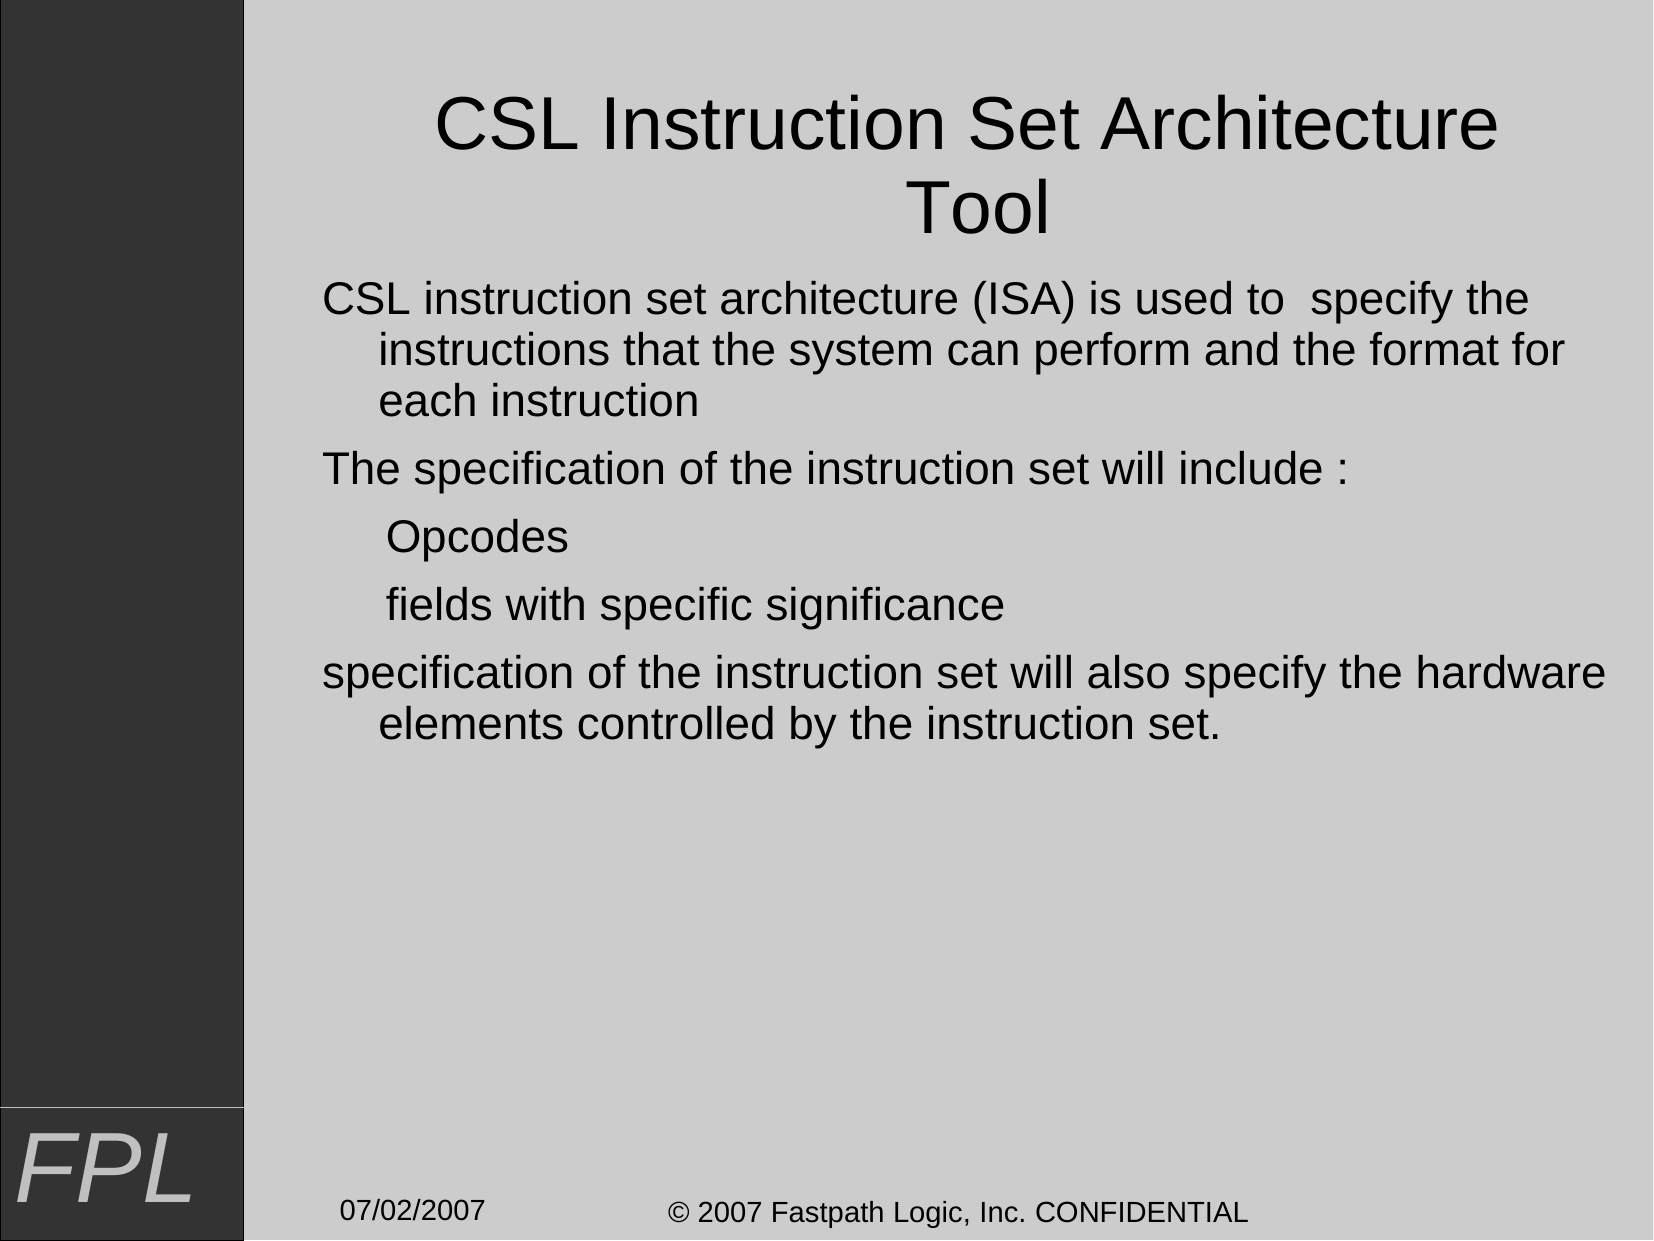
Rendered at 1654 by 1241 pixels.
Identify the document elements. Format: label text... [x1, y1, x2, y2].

title CSL Instruction Set Architecture Tool [427, 53, 1530, 272]
list CSL instruction set architecture (ISA) is used to specify the instructions that the system can perform and the format for each instruction The specification of the instruction set will include : Opcodes fields with specific significance specification of the instruction set will also specify the hardware elements controlled by the instruction set. [322, 272, 1635, 1179]
